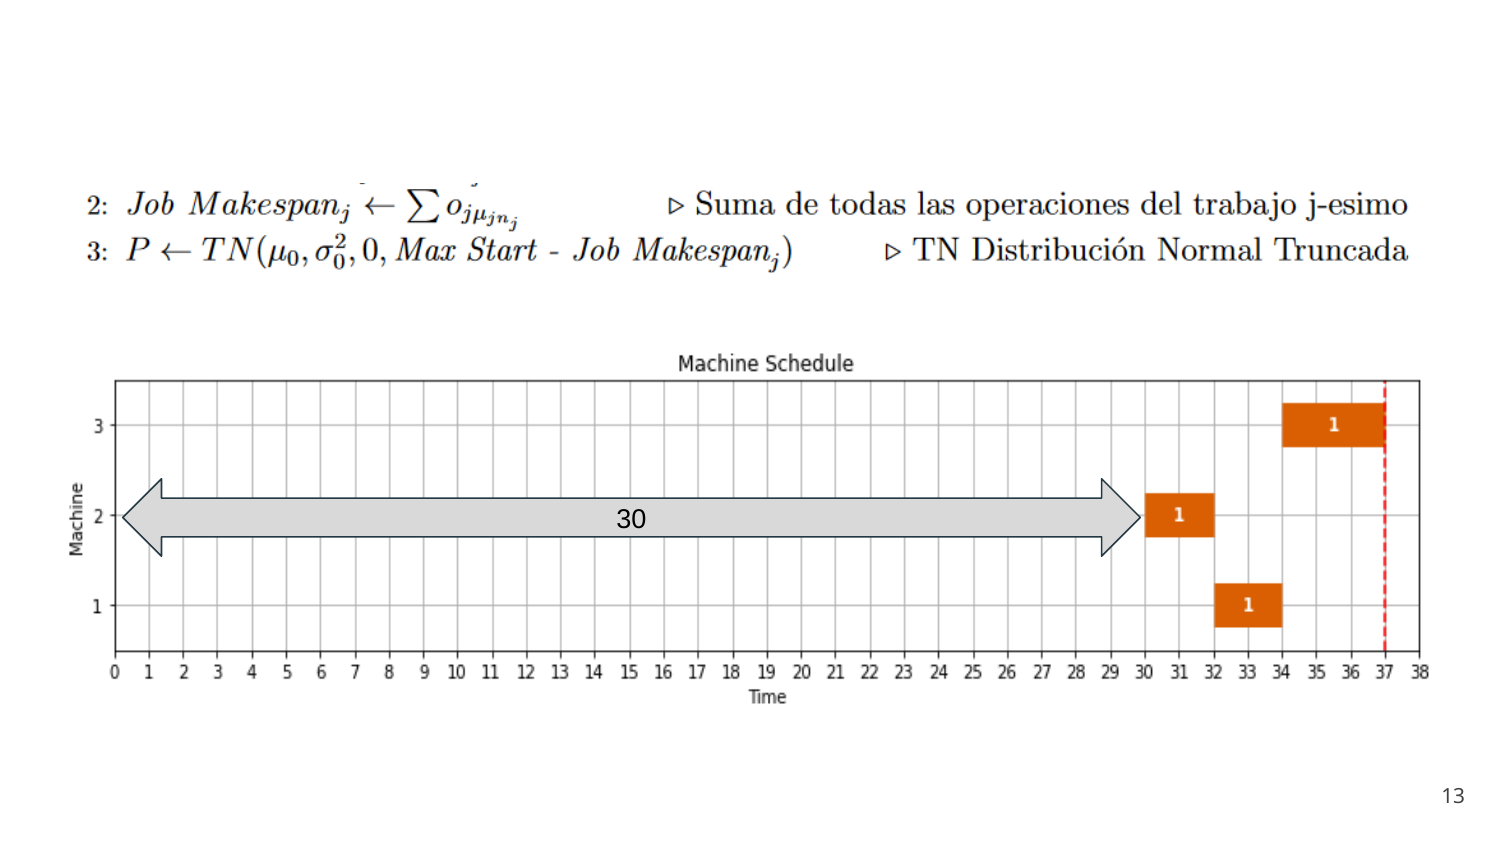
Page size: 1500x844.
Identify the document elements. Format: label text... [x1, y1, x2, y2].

text_box 30 [122, 478, 1141, 557]
picture [51, 183, 1449, 273]
picture [60, 338, 1440, 718]
slide_number <number> [1389, 764, 1480, 830]
